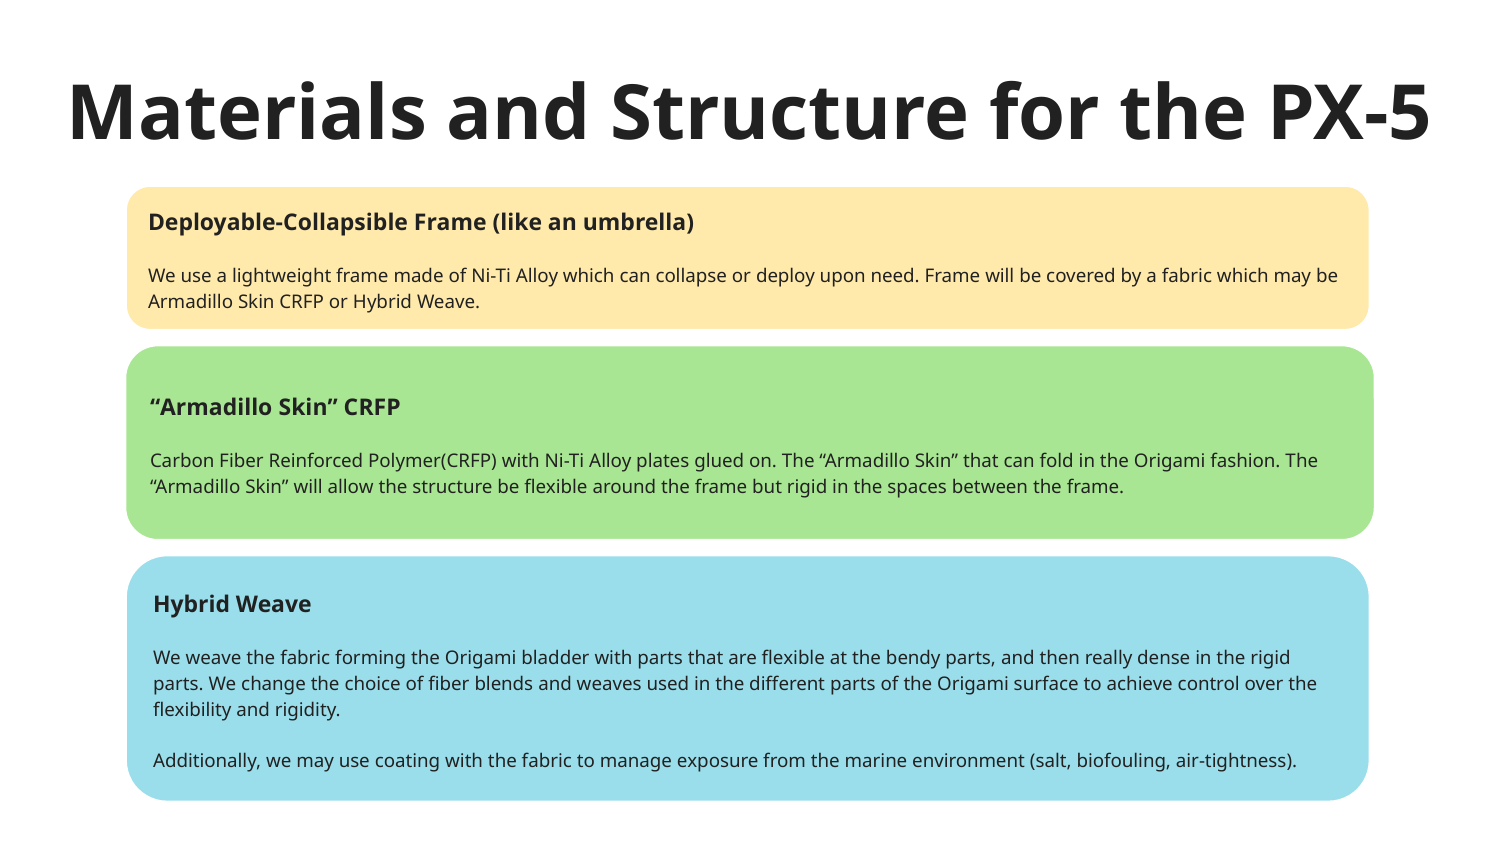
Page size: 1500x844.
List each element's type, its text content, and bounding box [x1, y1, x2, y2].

text_box Hybrid Weave We weave the fabric forming the Origami bladder with parts that are flexible at the bendy parts, and then really dense in the rigid parts. We change the choice of fiber blends and weaves used in the different parts of the Origami surface to achieve control over the flexibility and rigidity. Additionally, we may use coating with the fabric to manage exposure from the marine environment (salt, biofouling, air-tightness). [126, 555, 1370, 802]
title Materials and Structure for the PX-5 [51, 48, 1449, 180]
text_box Deployable-Collapsible Frame (like an umbrella) We use a lightweight frame made of Ni-Ti Alloy which can collapse or deploy upon need. Frame will be covered by a fabric which may be Armadillo Skin CRFP or Hybrid Weave. [126, 186, 1370, 330]
text_box “Armadillo Skin” CRFP Carbon Fiber Reinforced Polymer(CRFP) with Ni-Ti Alloy plates glued on. The “Armadillo Skin” that can fold in the Origami fashion. The “Armadillo Skin” will allow the structure be flexible around the frame but rigid in the spaces between the frame. [125, 345, 1375, 540]
